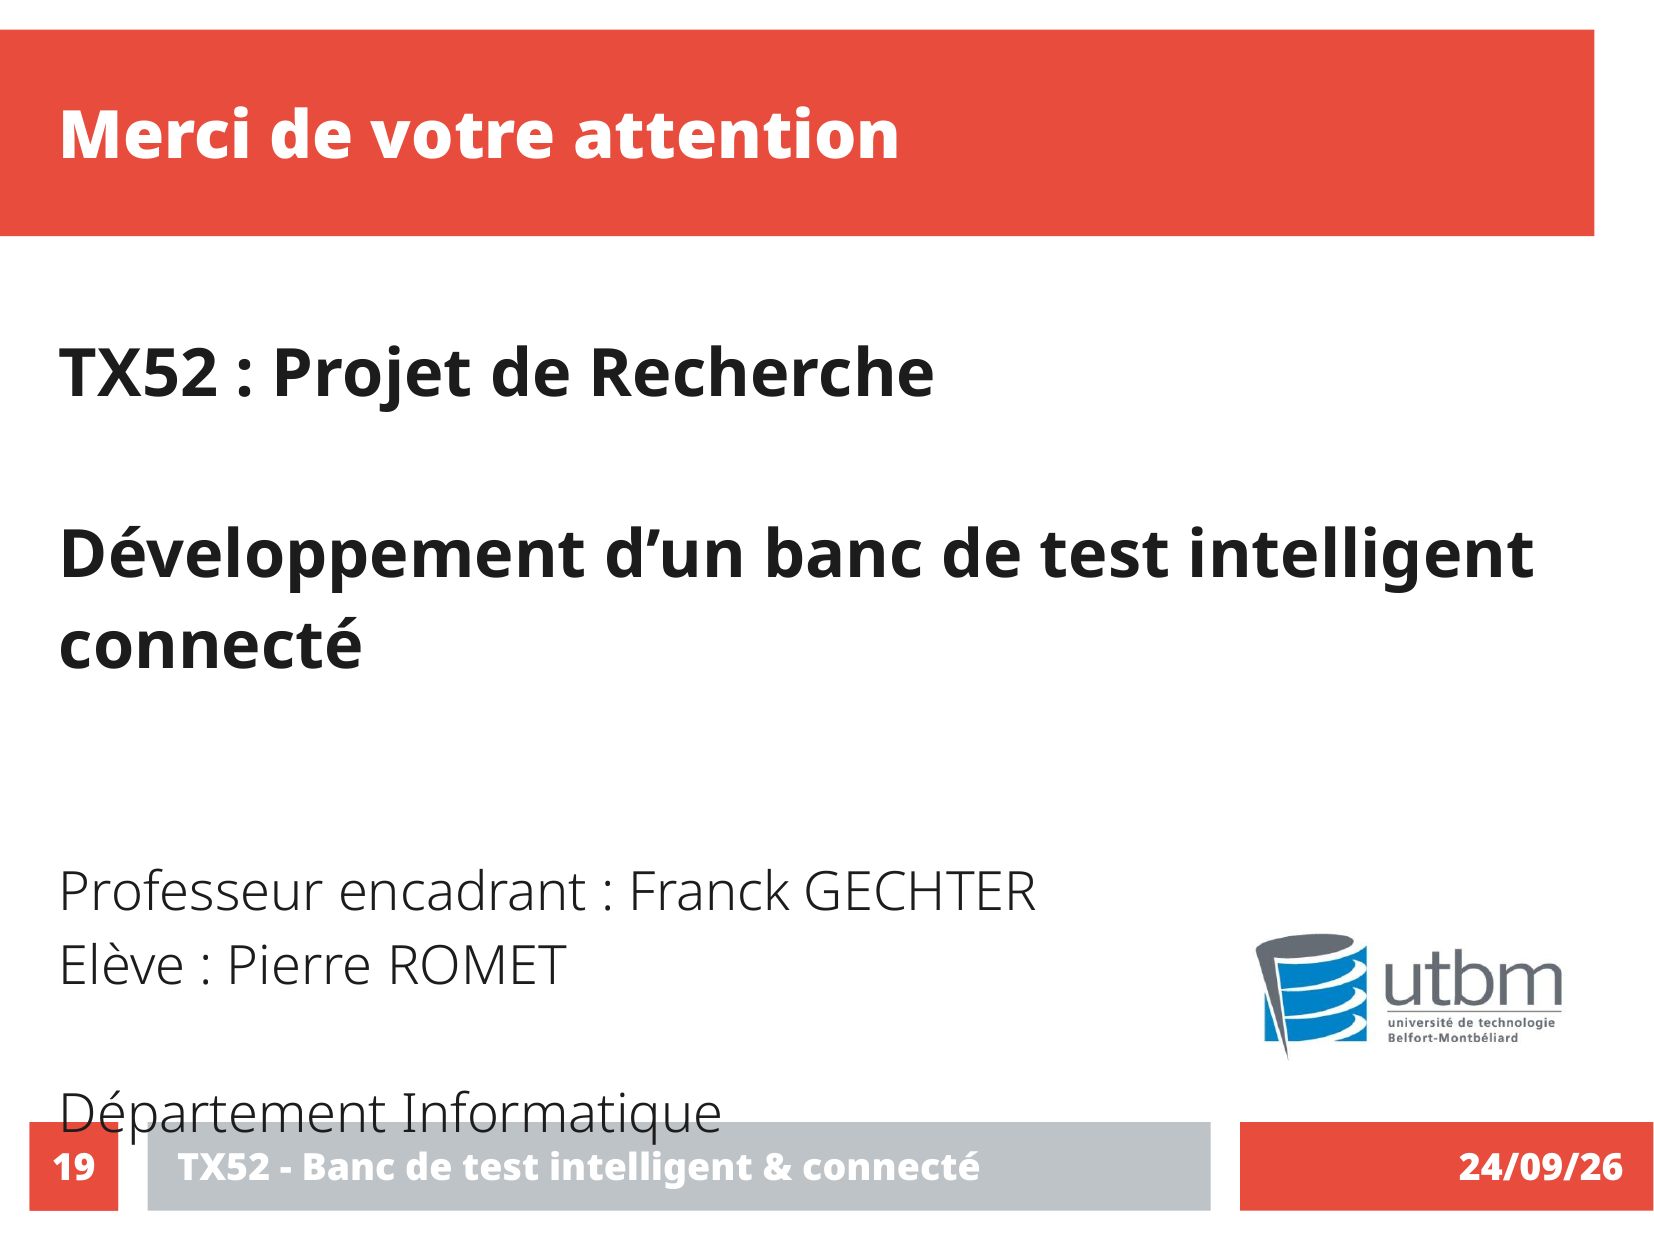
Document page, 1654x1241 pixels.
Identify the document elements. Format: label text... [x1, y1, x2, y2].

title Merci de votre attention [59, 59, 1595, 207]
text_box TX52 : Projet de Recherche Développement d’un banc de test intelligent connecté Professeur encadrant : Franck GECHTER Elève : Pierre ROMET Département Informatique [59, 324, 1565, 1093]
picture [1252, 931, 1566, 1063]
